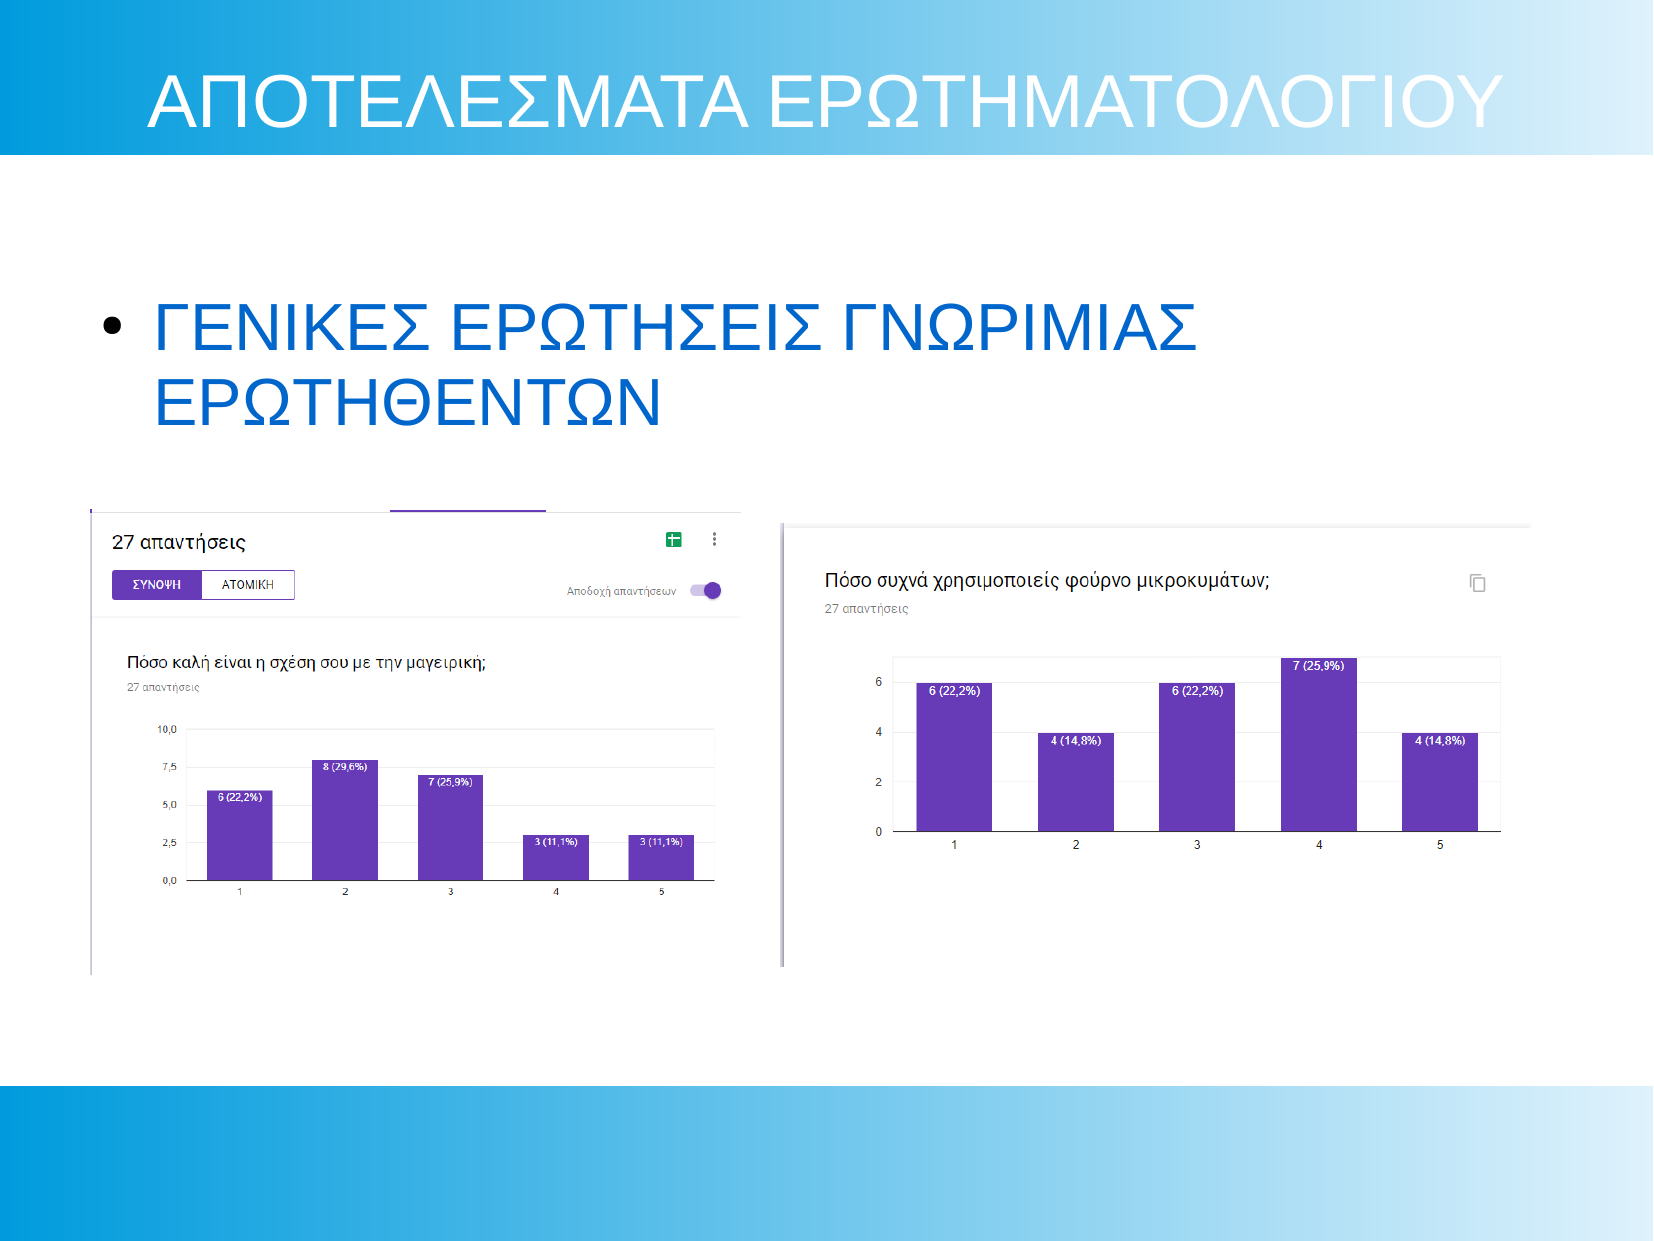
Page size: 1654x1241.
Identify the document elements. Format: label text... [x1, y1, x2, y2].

picture [90, 509, 741, 976]
picture [780, 523, 1531, 967]
list ΓΕΝΙΚΕΣ ΕΡΩΤΗΣΕΙΣ ΓΝΩΡΙΜΙΑΣ ΕΡΩΤΗΘΕΝΤΩΝ [82, 290, 1571, 1010]
title ΑΠΟΤΕΛΕΣΜΑΤΑ ΕΡΩΤΗΜΑΤΟΛΟΓΙΟΥ [82, 49, 1571, 155]
